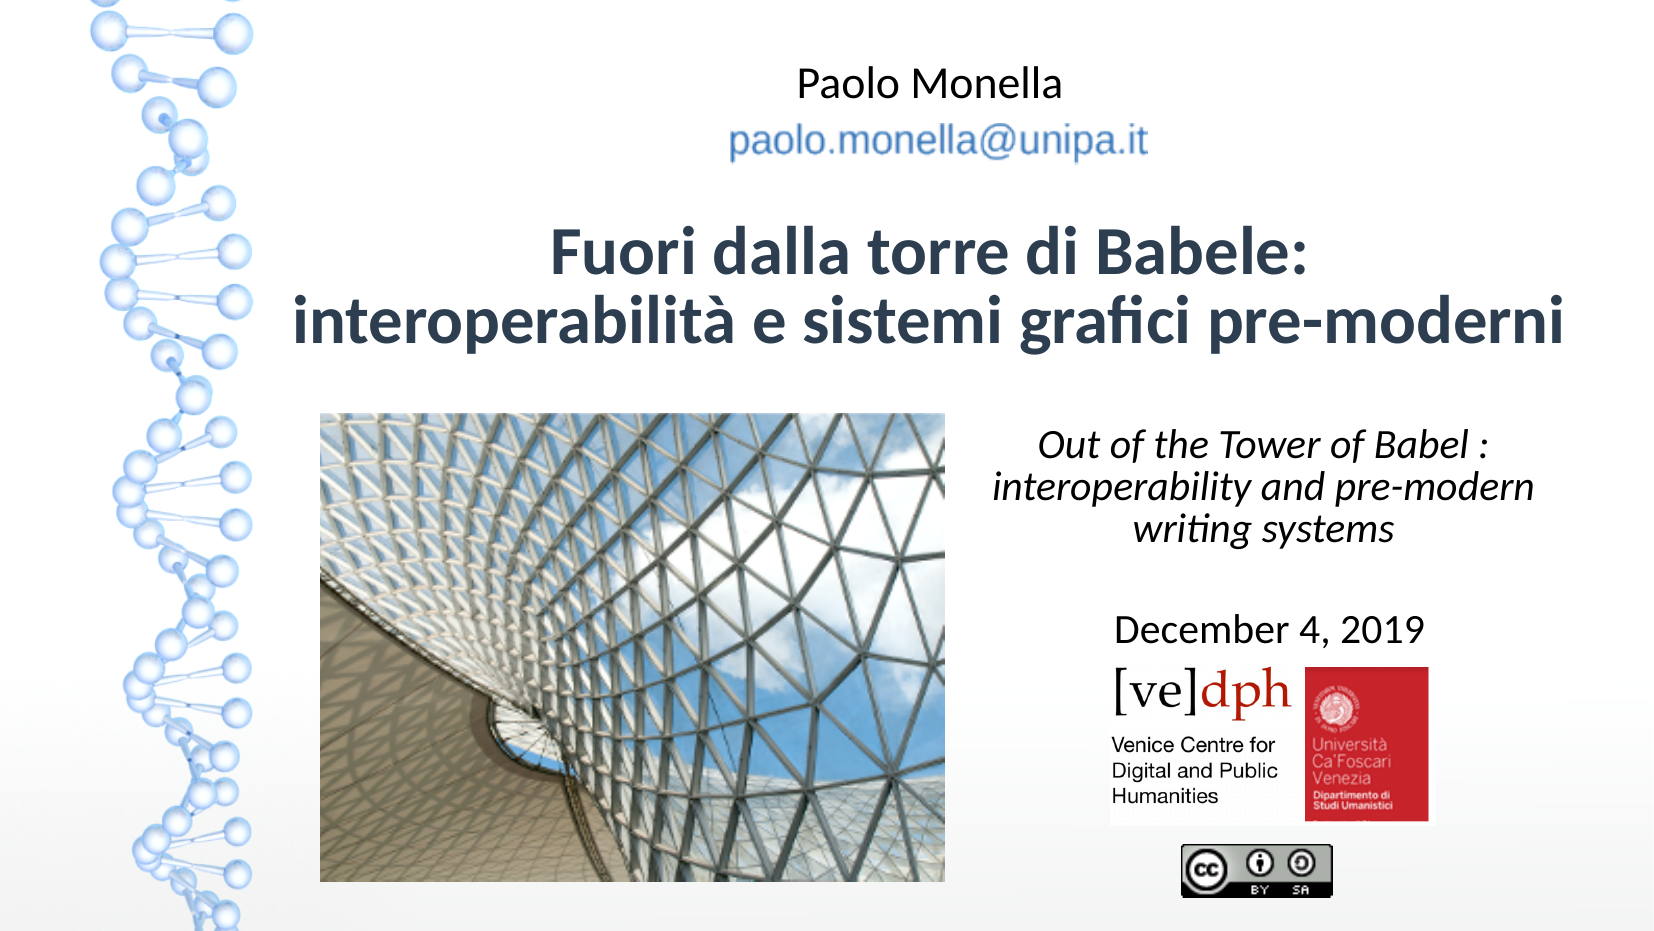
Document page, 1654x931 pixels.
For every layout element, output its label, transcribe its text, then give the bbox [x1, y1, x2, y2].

text_box December 4, 2019 [1098, 598, 1441, 668]
picture [0, 0, 1654, 931]
text_box Out of the Tower of Babel : interoperability and pre-modern writing systems [974, 401, 1554, 579]
subtitle Paolo Monella Fuori dalla torre di Babele: interoperabilità e sistemi grafici pre-moderni [265, 11, 1595, 414]
